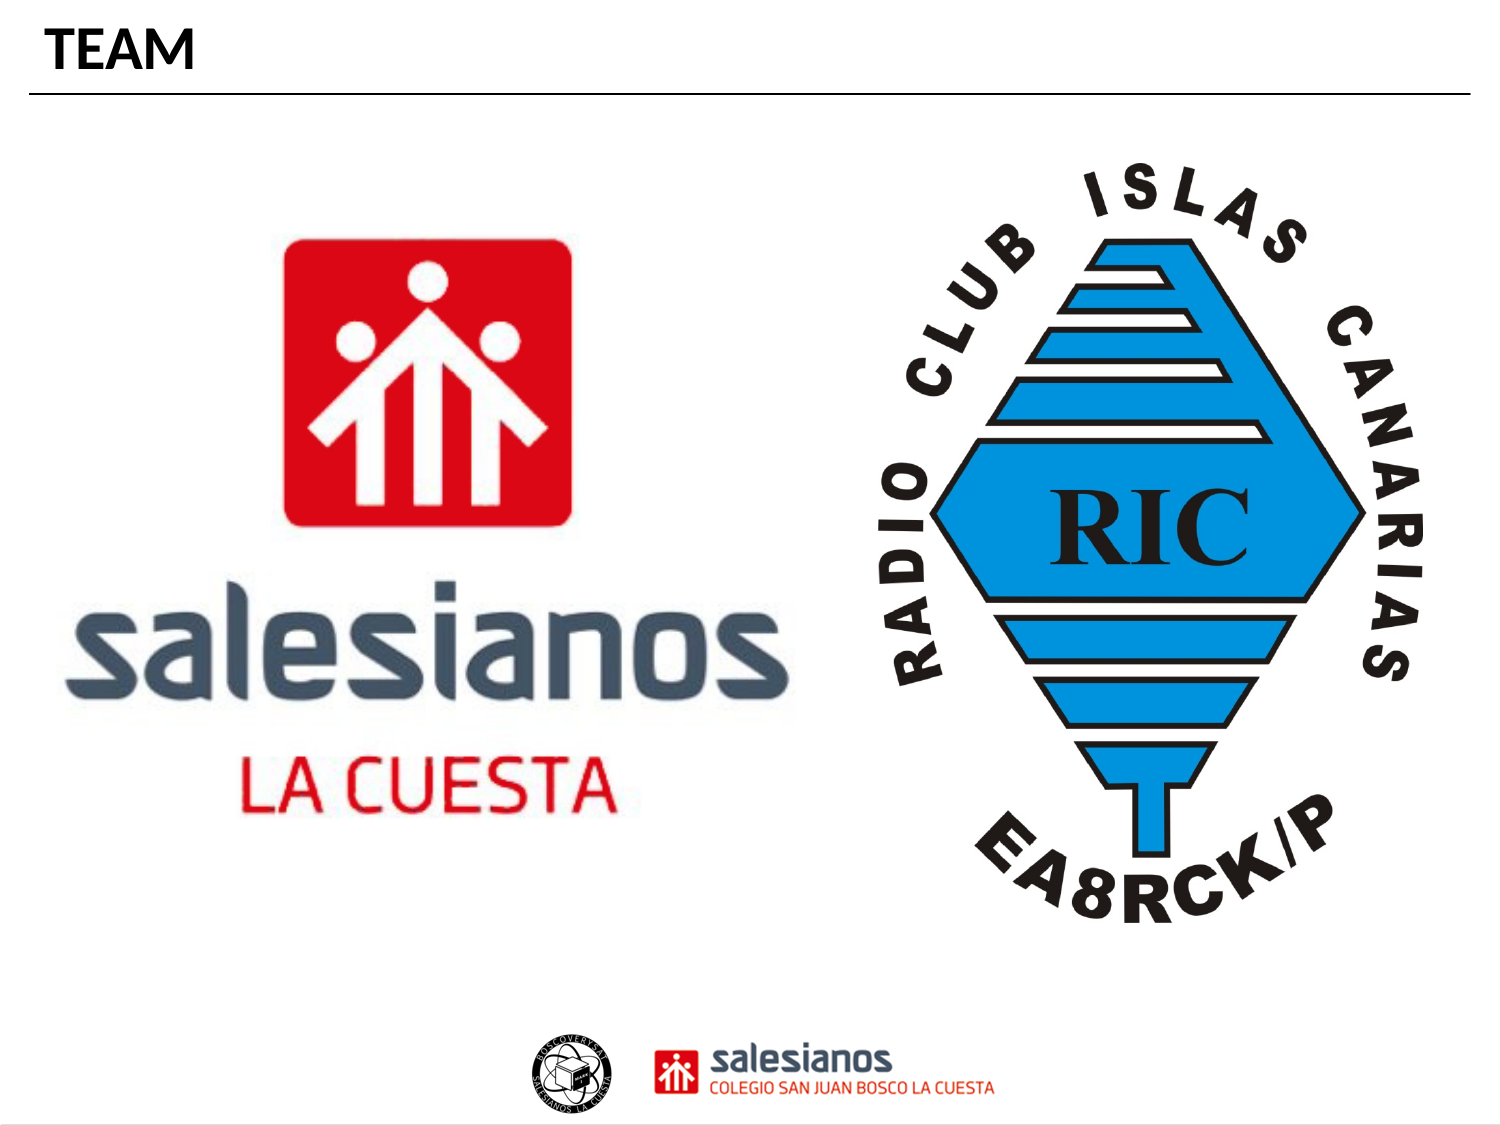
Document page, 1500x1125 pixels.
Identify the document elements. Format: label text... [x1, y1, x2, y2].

picture [0, 0, 1500, 1125]
text_box TEAM [29, 0, 1472, 90]
